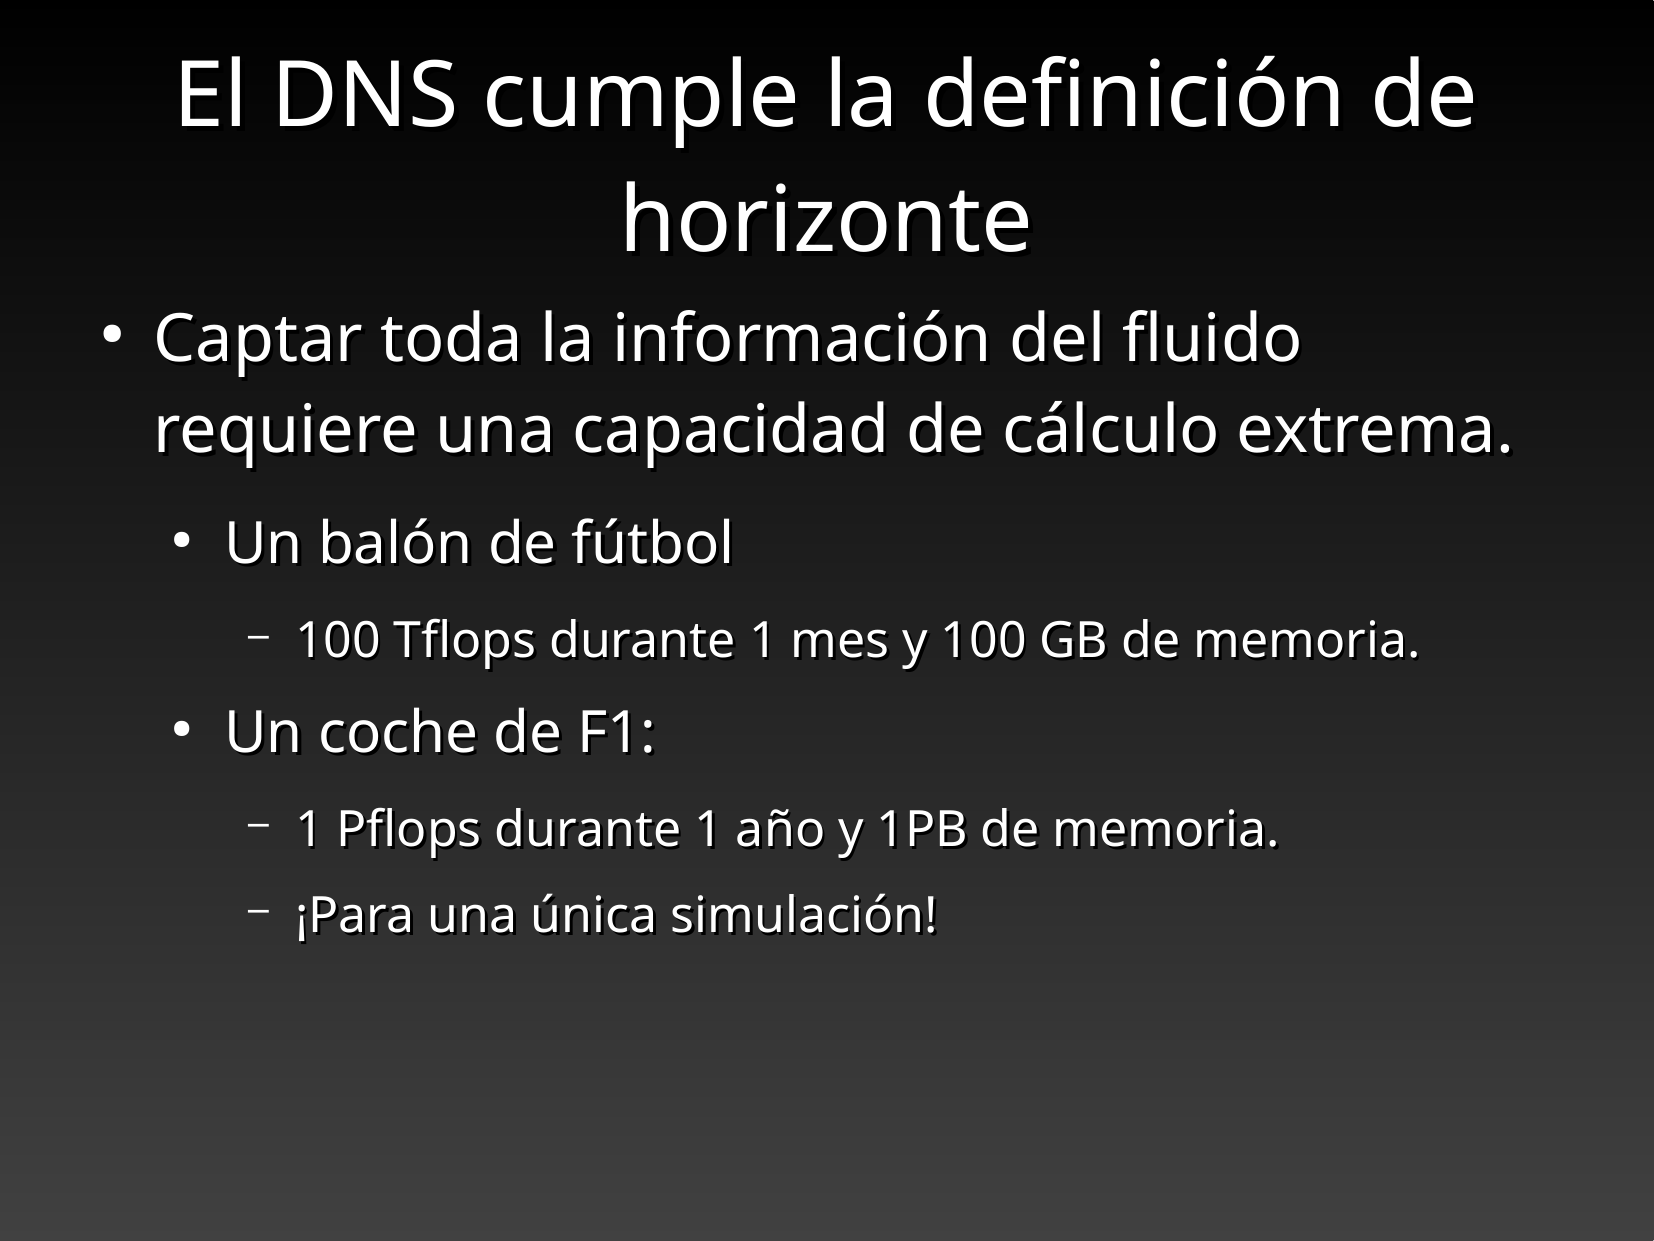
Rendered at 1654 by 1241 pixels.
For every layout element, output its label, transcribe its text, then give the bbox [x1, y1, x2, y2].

list Captar toda la información del fluido requiere una capacidad de cálculo extrema. Un balón de fútbol 100 Tflops durante 1 mes y 100 GB de memoria. Un coche de F1: 1 Pflops durante 1 año y 1PB de memoria. ¡Para una única simulación! [82, 290, 1571, 1109]
title El DNS cumple la definición de horizonte [82, 45, 1571, 261]
